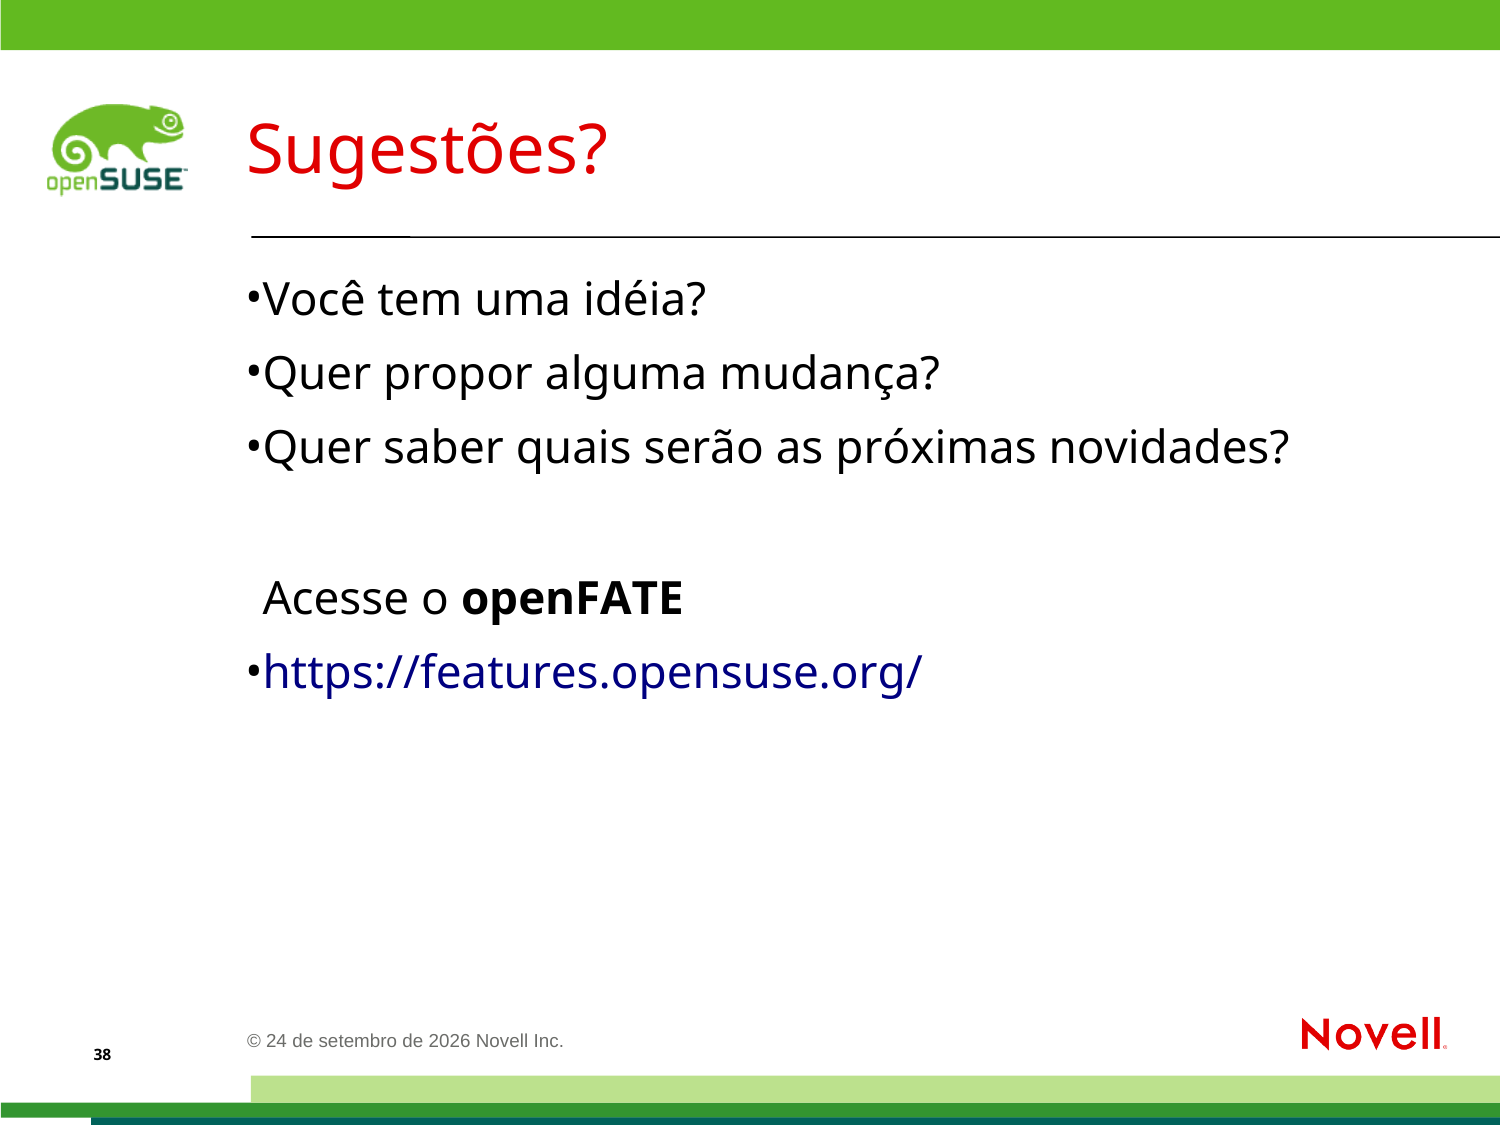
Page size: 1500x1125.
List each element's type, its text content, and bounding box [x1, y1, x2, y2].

picture [1295, 1011, 1453, 1056]
picture [47, 104, 188, 197]
list Você tem uma idéia? Quer propor alguma mudança? Quer saber quais serão as próximas novidades? Acesse o openFATE https://features.opensuse.org/ [245, 267, 1458, 1010]
title Sugestões? [246, 68, 1409, 231]
